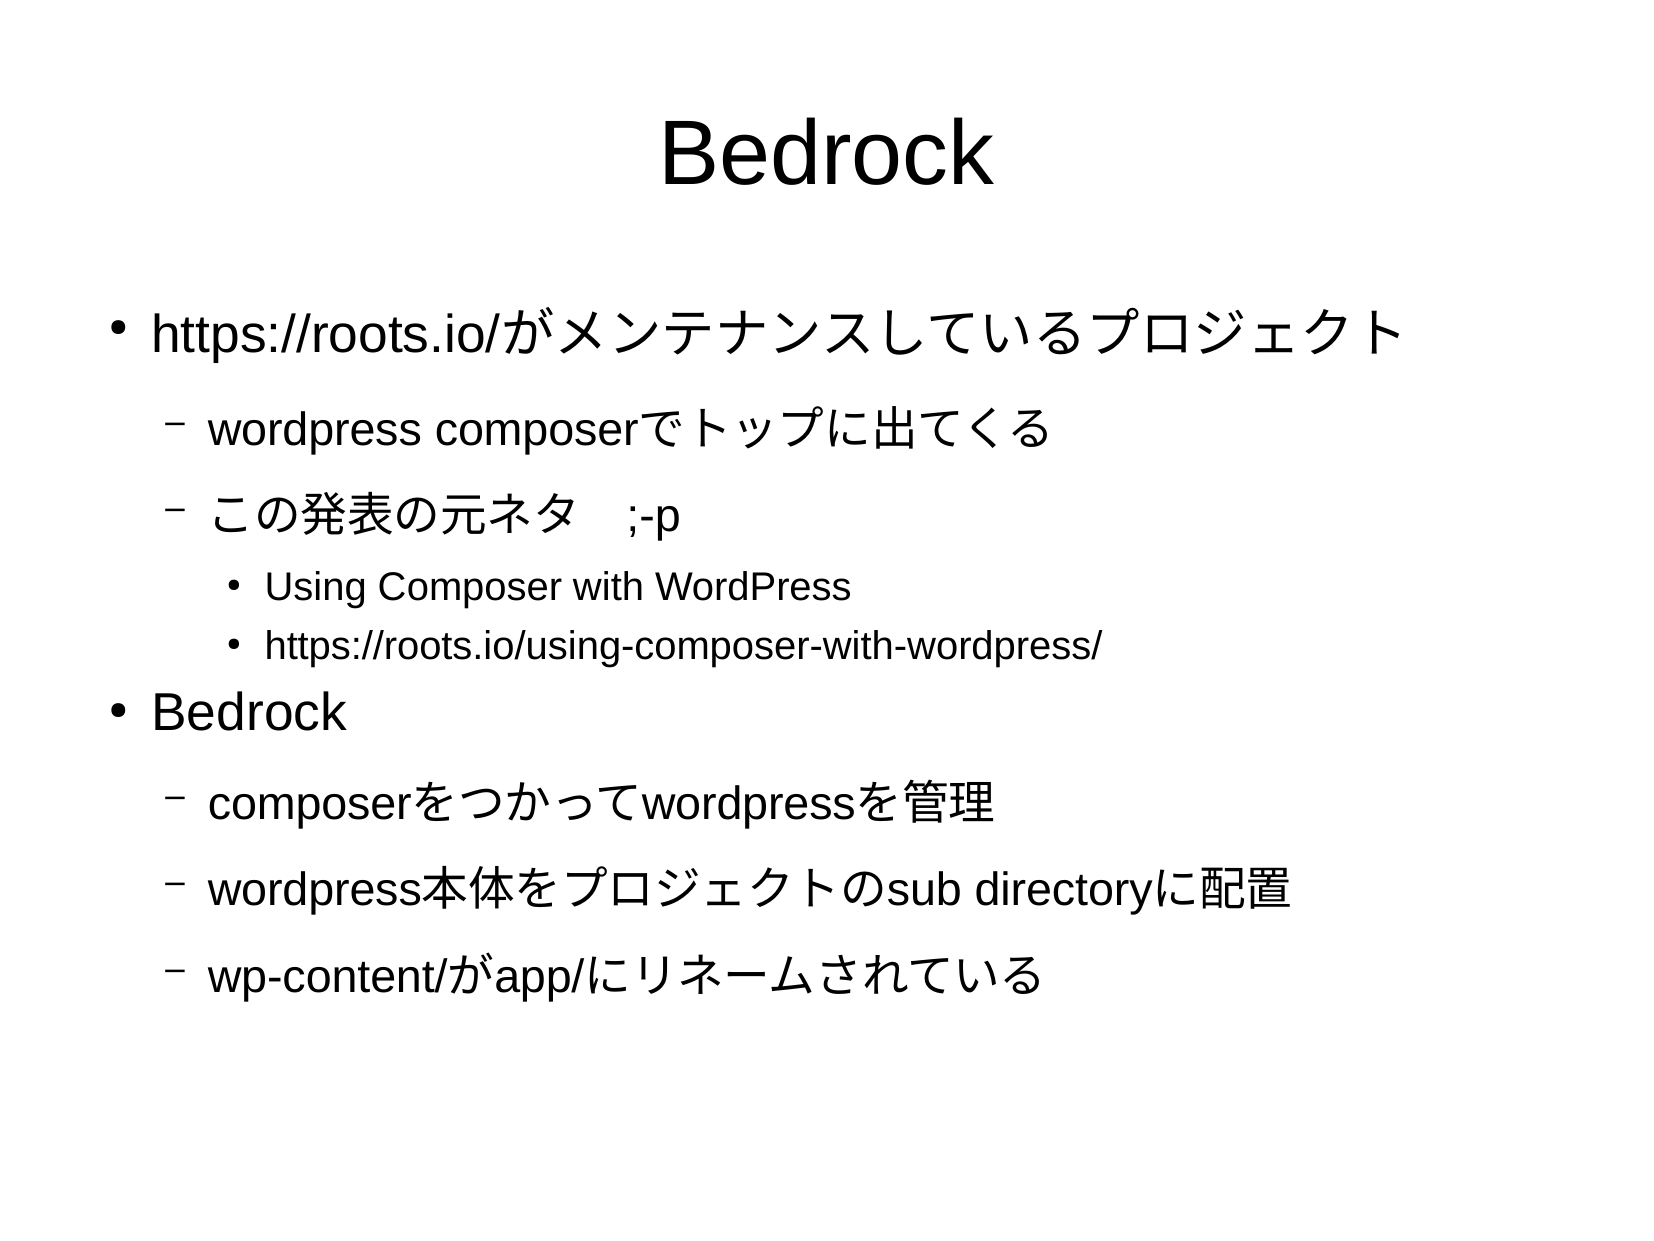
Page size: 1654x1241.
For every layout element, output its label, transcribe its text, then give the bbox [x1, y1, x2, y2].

list https://roots.io/がメンテナンスしているプロジェクト wordpress composerでトップに出てくる この発表の元ネタ ;-p Using Composer with WordPress https://roots.io/using-composer-with-wordpress/ Bedrock composerをつかってwordpressを管理 wordpress本体をプロジェクトのsub directoryに配置 wp-content/がapp/にリネームされている [94, 290, 1583, 1010]
title Bedrock [82, 49, 1571, 257]
